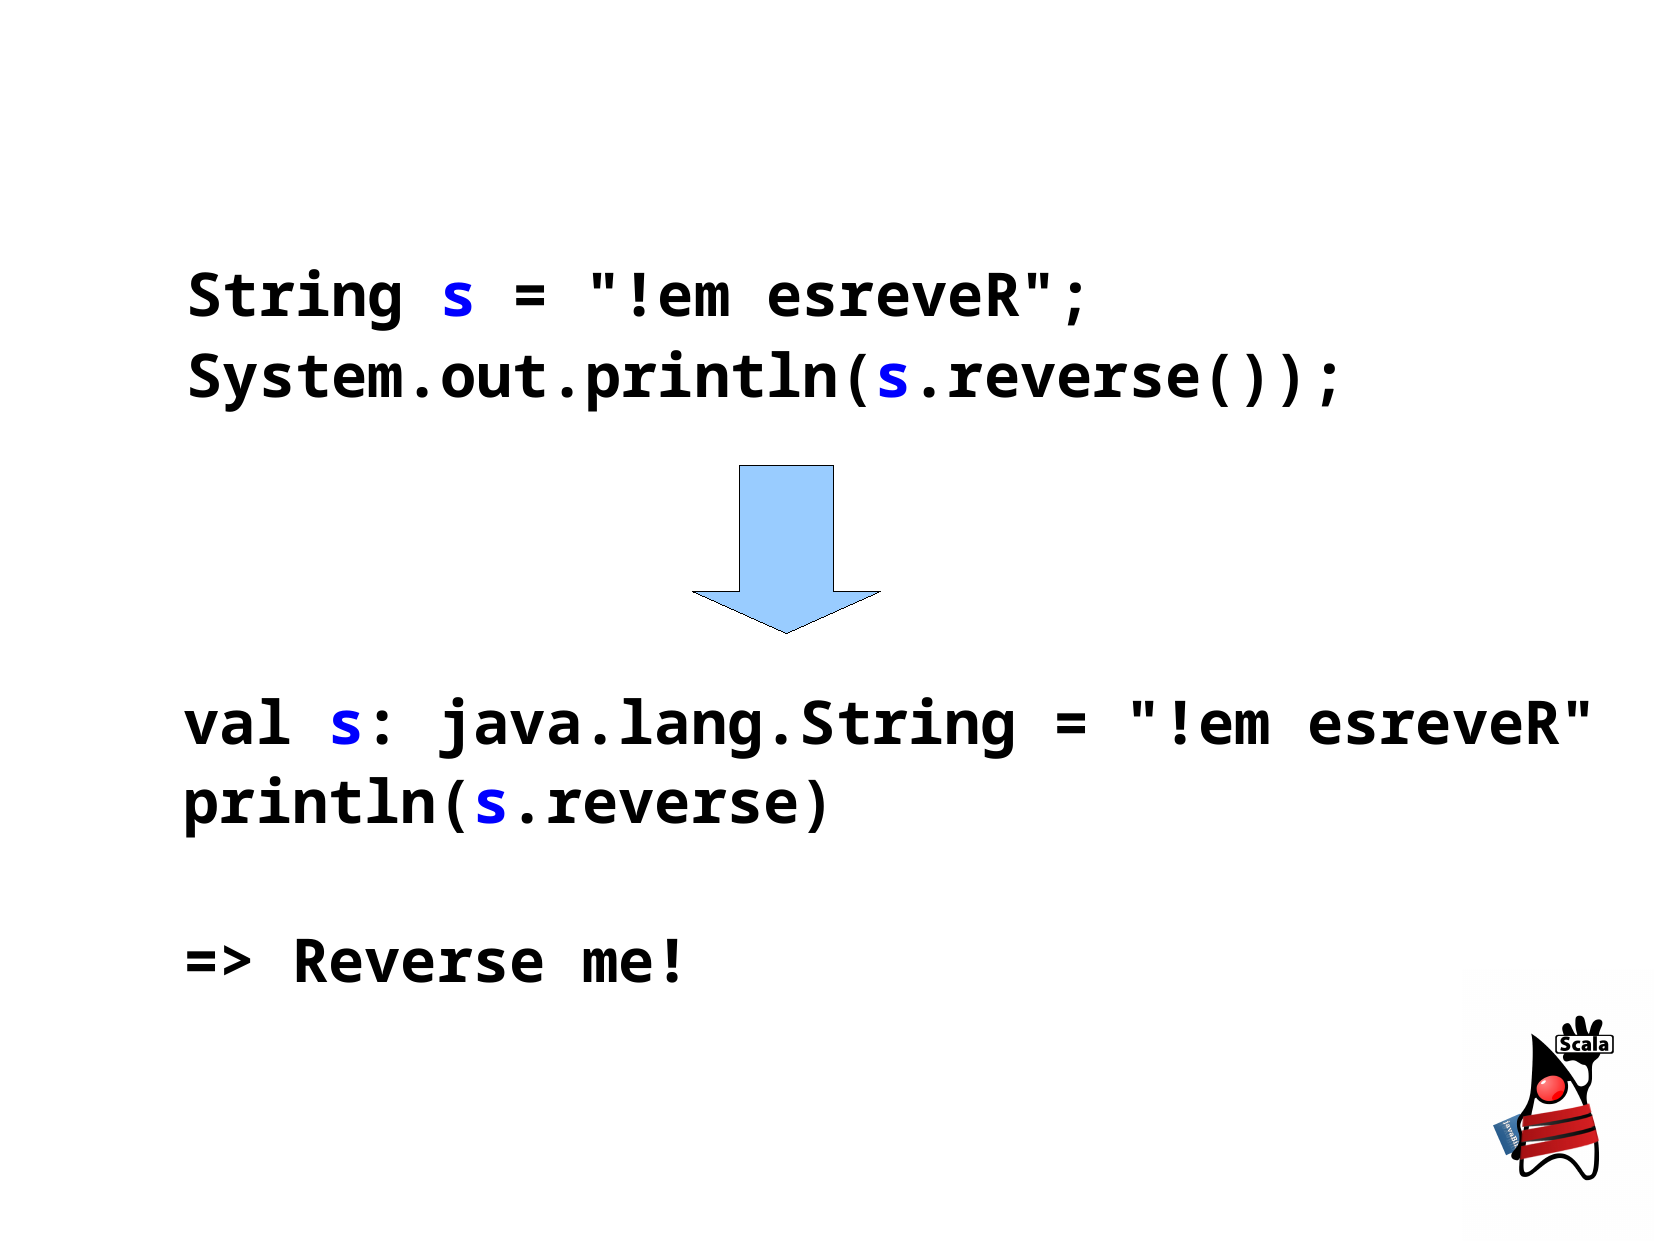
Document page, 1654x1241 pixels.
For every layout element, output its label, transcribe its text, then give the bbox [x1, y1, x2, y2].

picture [1462, 969, 1654, 1241]
text_box [692, 465, 881, 634]
text_box val s: java.lang.String = "!em esreveR" println(s.reverse) => Reverse me! [168, 675, 1613, 1032]
text_box String s = "!em esreveR"; System.out.println(s.reverse()); [171, 246, 1426, 403]
